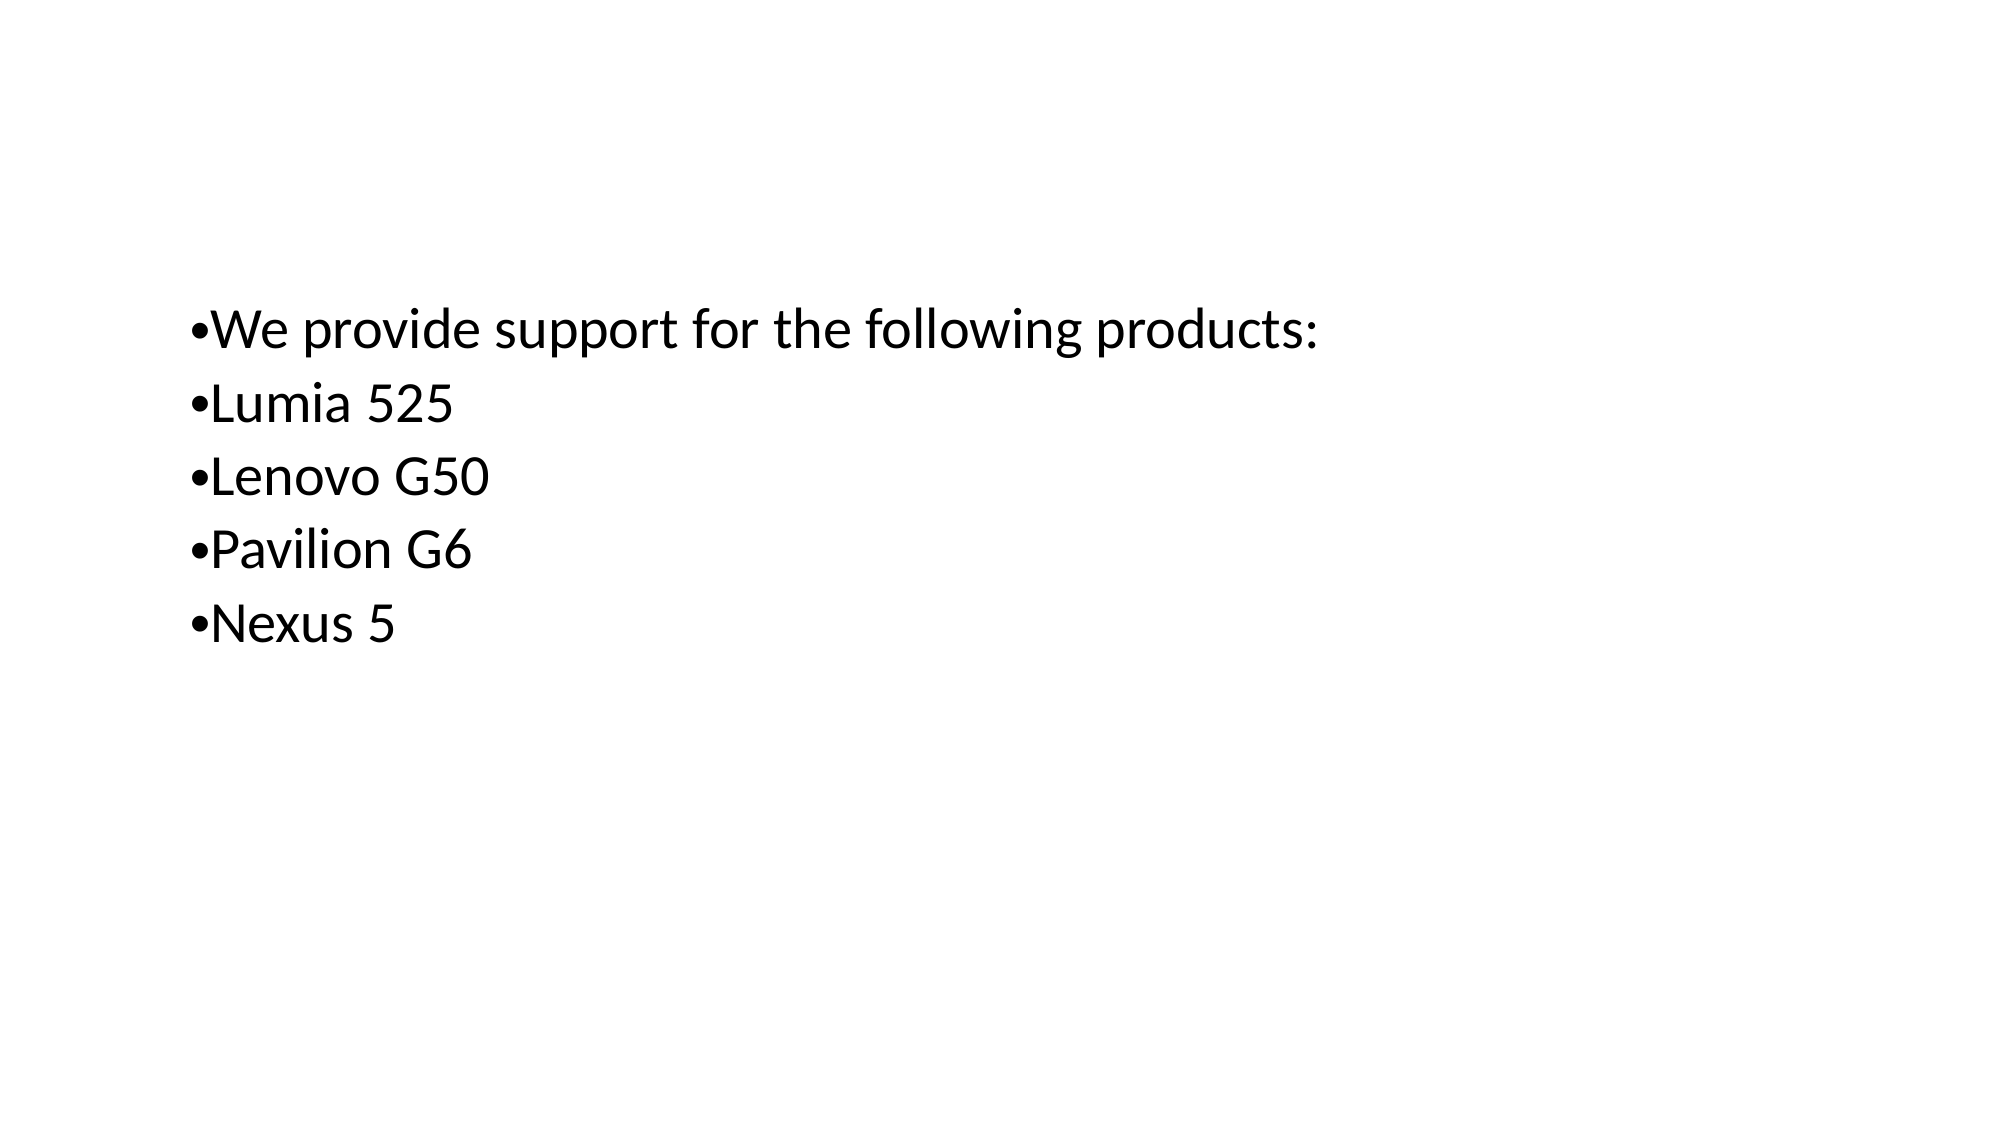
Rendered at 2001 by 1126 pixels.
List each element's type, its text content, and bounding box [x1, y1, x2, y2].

list We provide support for the following products: Lumia 525 Lenovo G50 Pavilion G6 Nexus 5 [137, 299, 1864, 1014]
